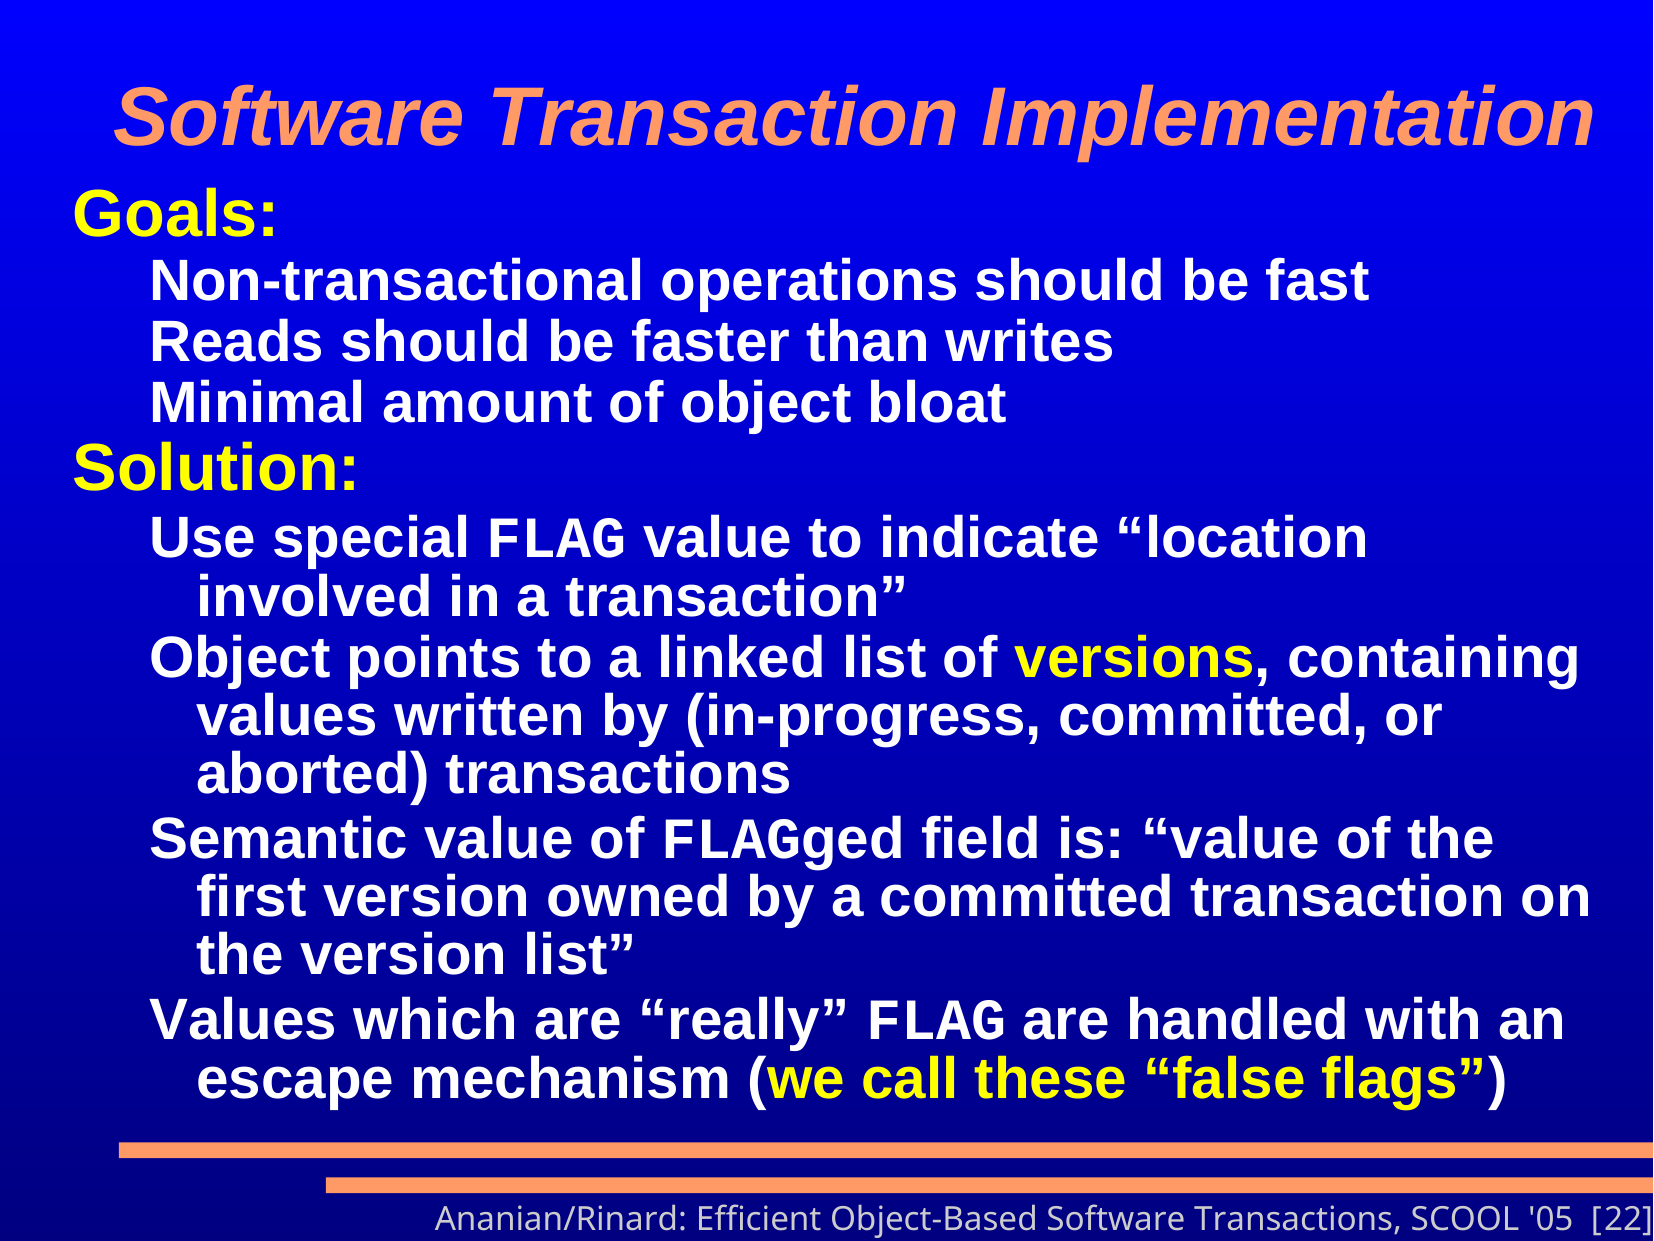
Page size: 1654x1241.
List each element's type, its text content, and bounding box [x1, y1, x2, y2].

title Software Transaction Implementation [113, 48, 1632, 186]
list Goals: Non-transactional operations should be fast Reads should be faster than writes Minimal amount of object bloat Solution: Use special FLAG value to indicate “location involved in a transaction” Object points to a linked list of versions, containing values written by (in-progress, committed, or aborted) transactions Semantic value of FLAGged field is: “value of the first version owned by a committed transaction on the version list” Values which are “really” FLAG are handled with an escape mechanism (we call these “false flags”) [54, 183, 1615, 1182]
